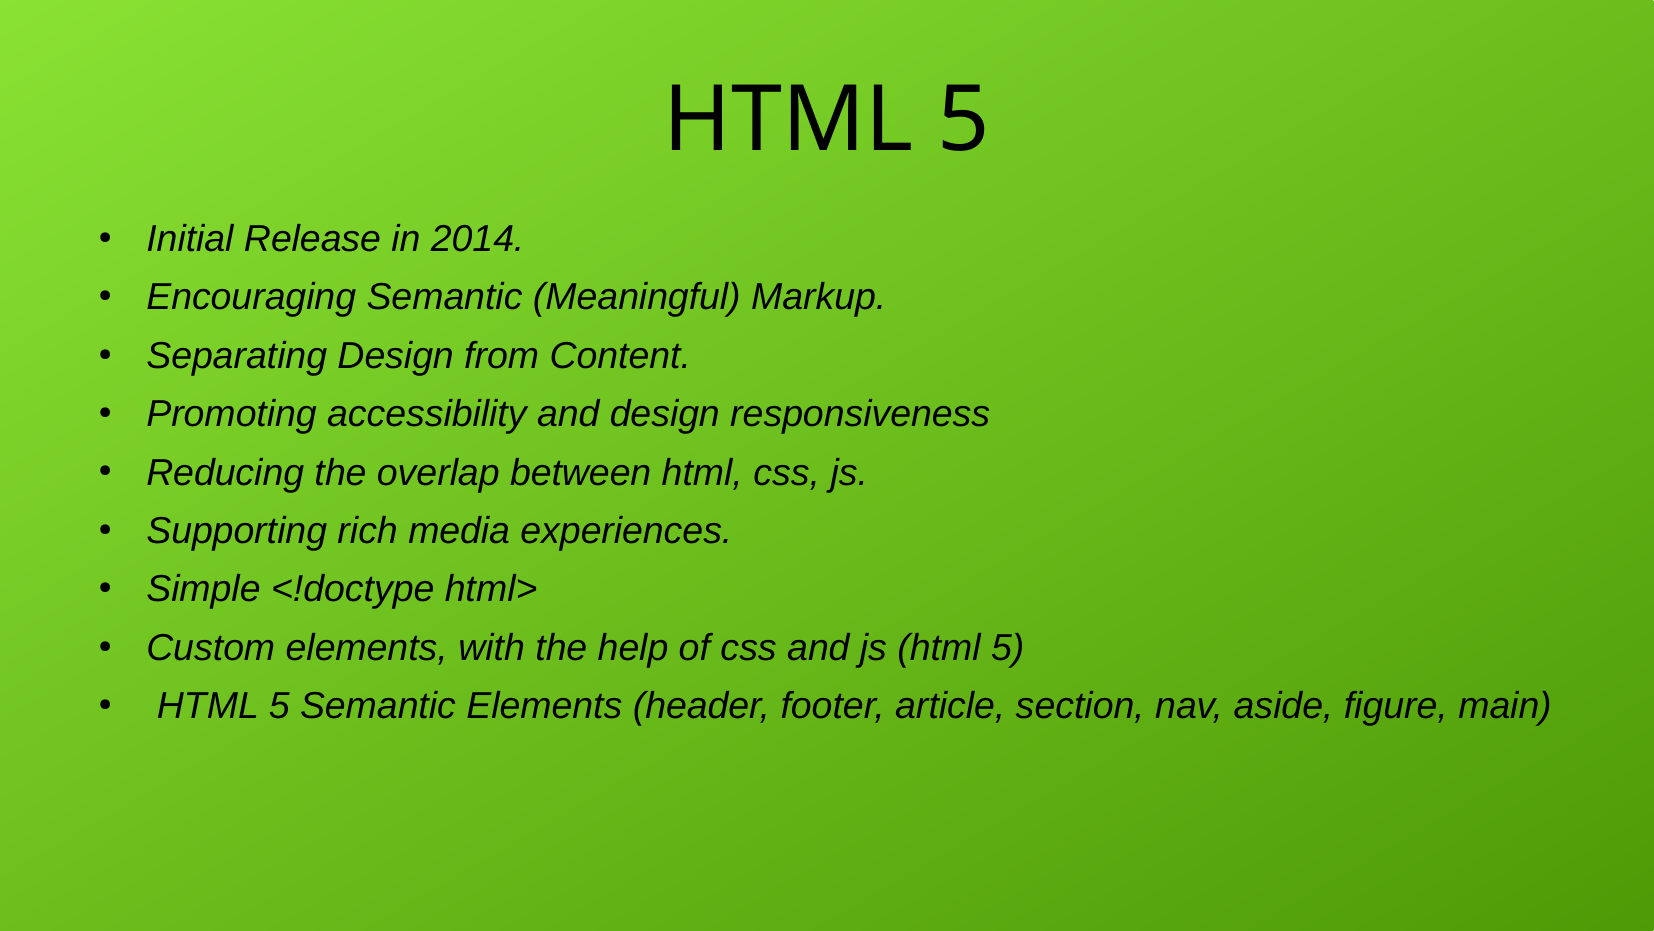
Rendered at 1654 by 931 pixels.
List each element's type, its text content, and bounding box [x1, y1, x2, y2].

title HTML 5 [82, 36, 1571, 193]
list Initial Release in 2014. Encouraging Semantic (Meaningful) Markup. Separating Design from Content. Promoting accessibility and design responsiveness Reducing the overlap between html, css, js. Supporting rich media experiences. Simple <!doctype html> Custom elements, with the help of css and js (html 5) HTML 5 Semantic Elements (header, footer, article, section, nav, aside, figure, main) [82, 217, 1571, 757]
